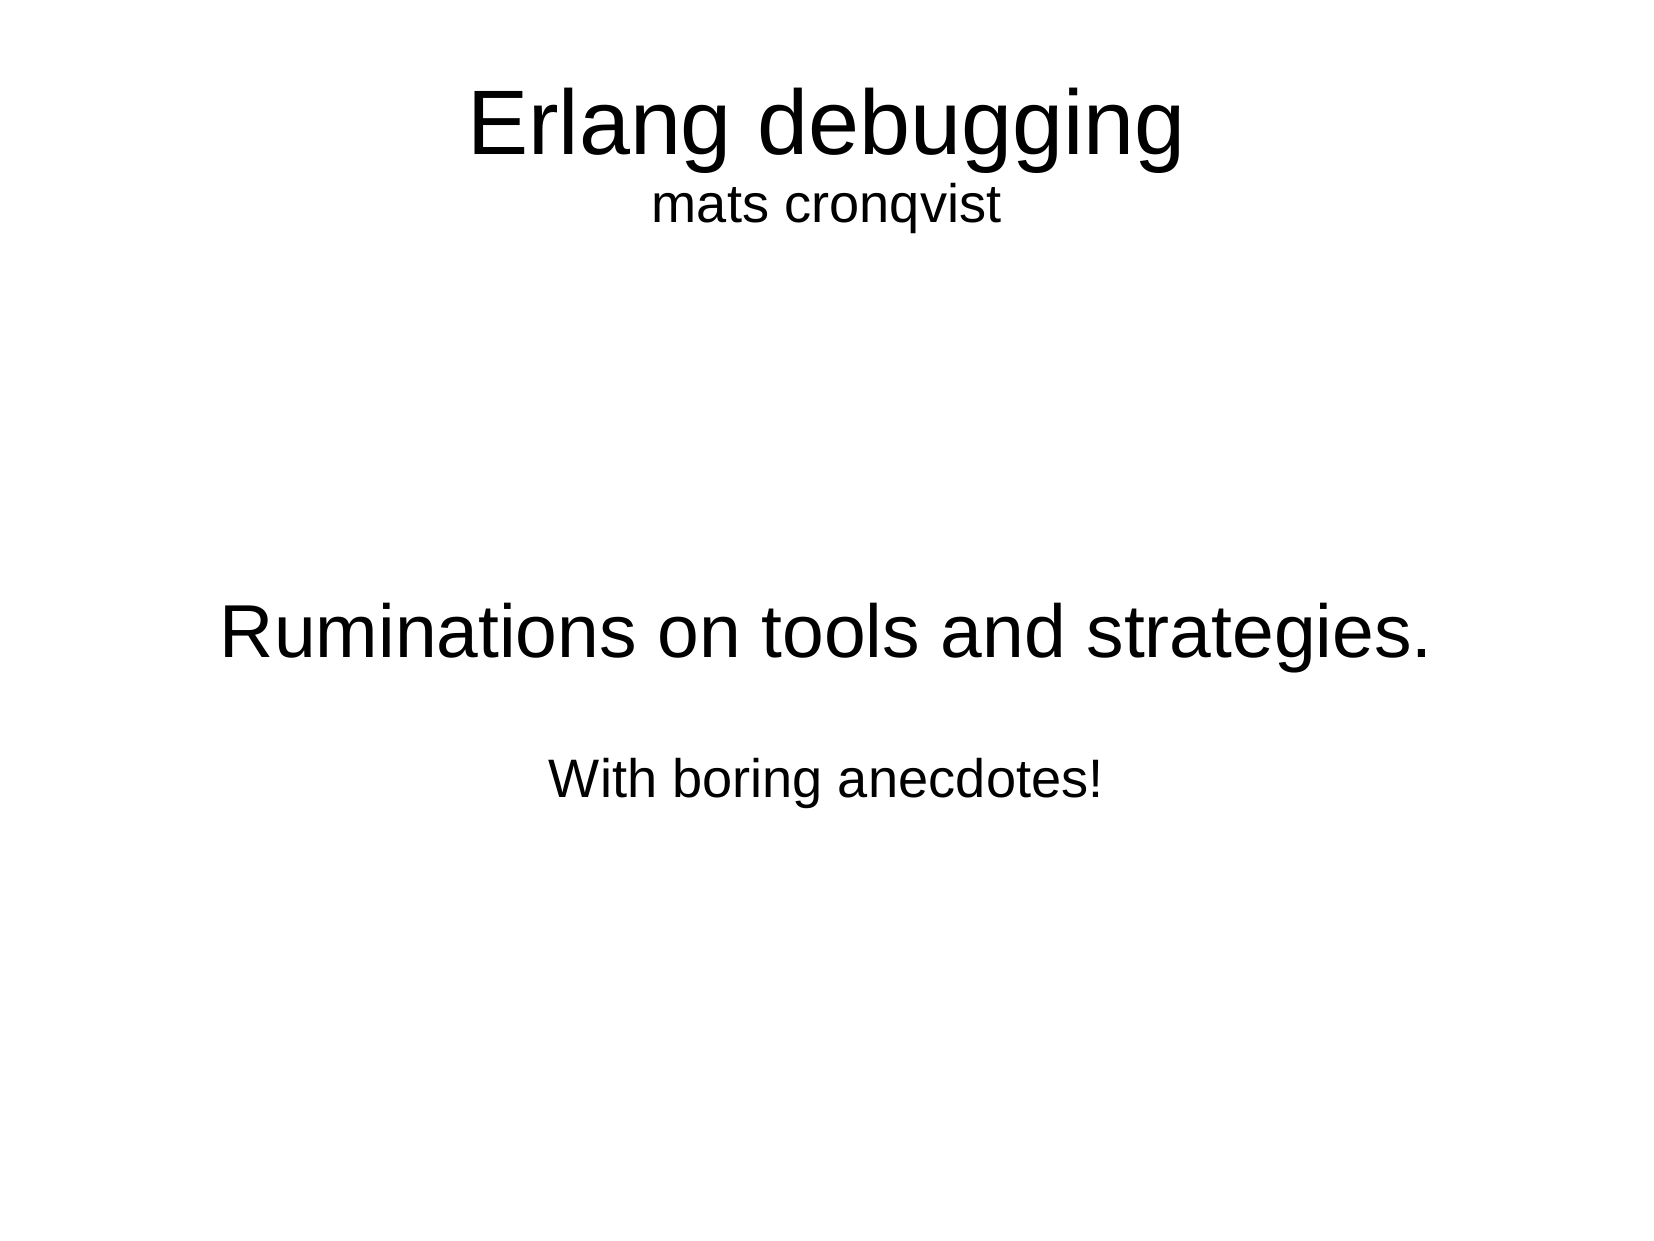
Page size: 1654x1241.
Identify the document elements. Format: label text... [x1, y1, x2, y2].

subtitle Ruminations on tools and strategies. With boring anecdotes! [82, 297, 1571, 1102]
title Erlang debugging mats cronqvist [82, 56, 1571, 250]
